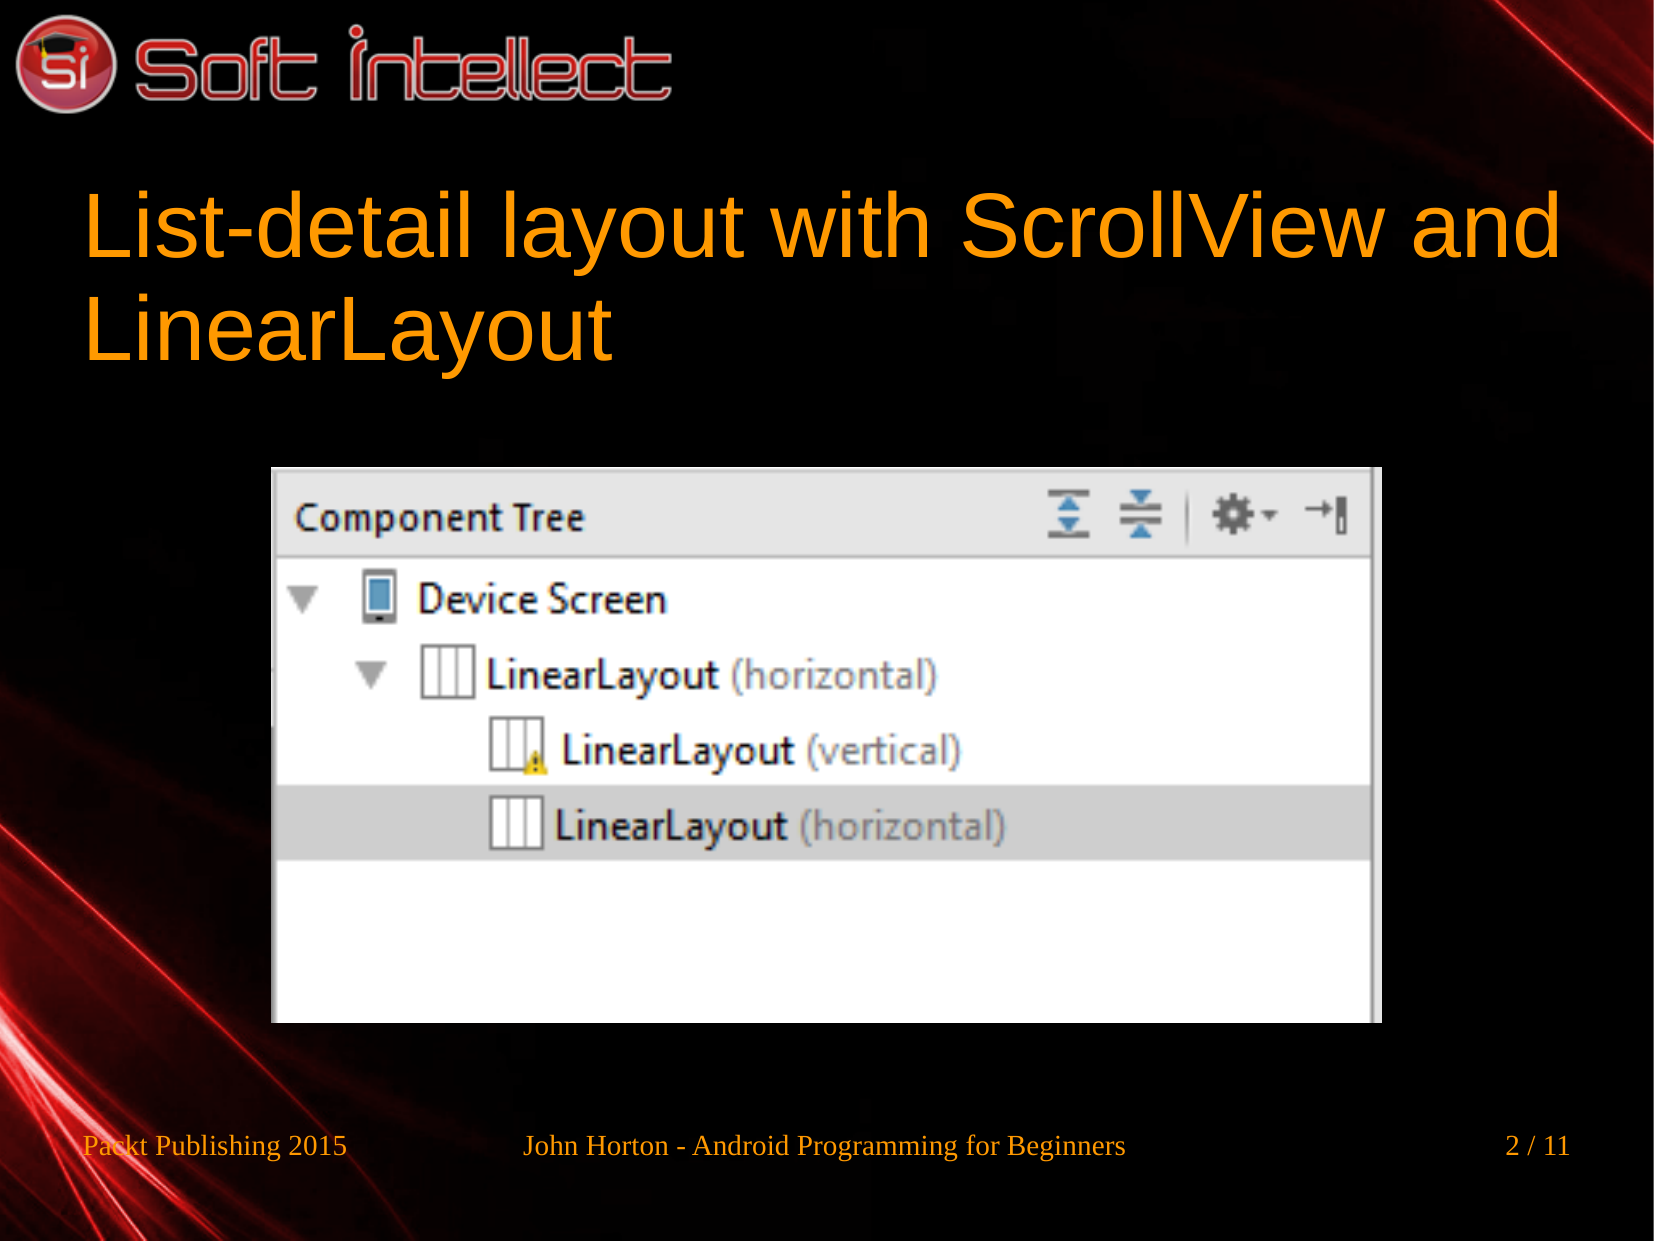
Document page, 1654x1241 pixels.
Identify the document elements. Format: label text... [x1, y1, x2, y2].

picture [0, 0, 1654, 1241]
title List-detail layout with ScrollView and LinearLayout [82, 173, 1571, 381]
